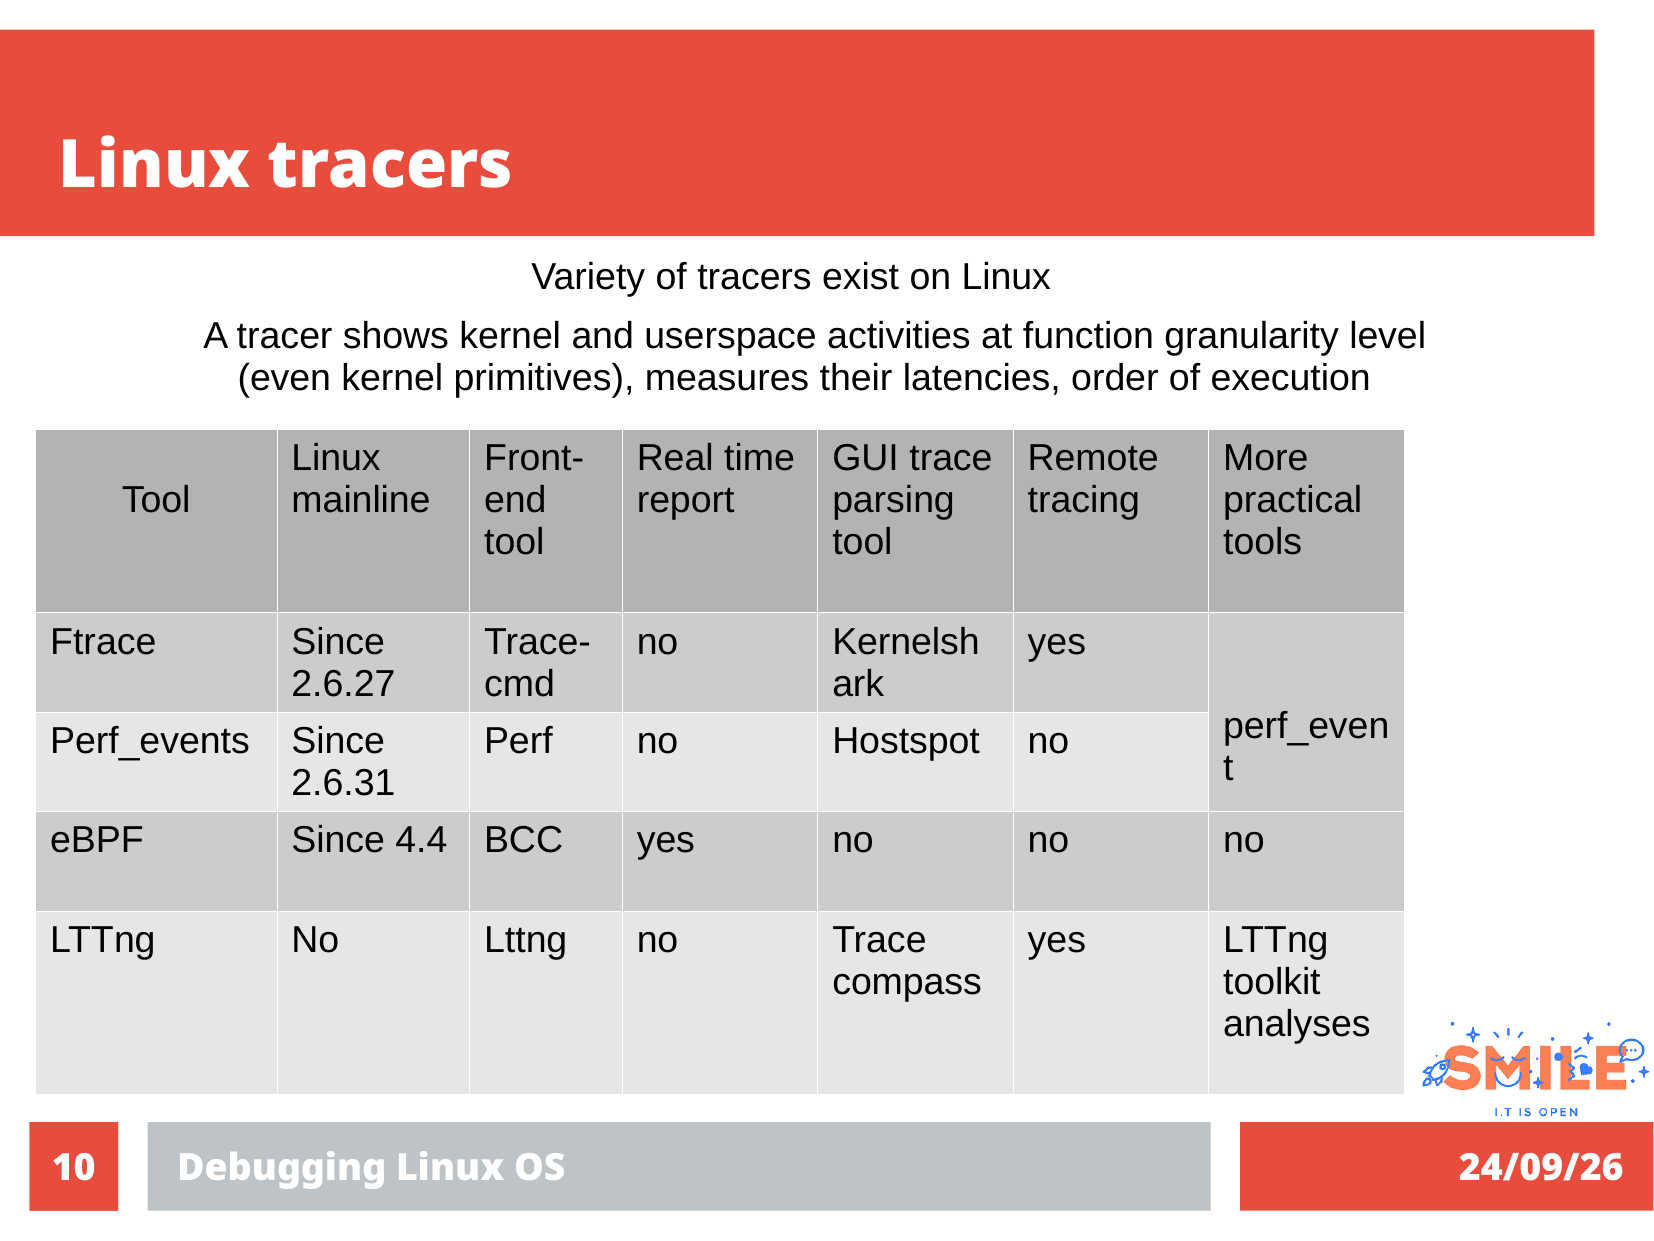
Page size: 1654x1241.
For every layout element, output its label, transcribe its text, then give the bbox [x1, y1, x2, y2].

table_cell Hostspot [818, 713, 1013, 811]
table_cell no [1209, 812, 1404, 911]
table_cell perf_event [1209, 613, 1404, 811]
table_cell LTTng [36, 912, 277, 1094]
table_cell Since 2.6.27 [278, 613, 469, 712]
table_cell Since 4.4 [278, 812, 469, 911]
table_cell Since 2.6.31 [278, 713, 469, 811]
picture [1417, 1019, 1653, 1123]
table_cell no [623, 912, 817, 1094]
table_cell yes [1014, 613, 1208, 712]
text_box A tracer shows kernel and userspace activities at function granularity level (even kernel primitives), measures their latencies, order of execution [165, 307, 1465, 406]
text_box Variety of tracers exist on Linux [354, 248, 1229, 305]
table_cell Kernelshark [818, 613, 1013, 712]
table_cell yes [623, 812, 817, 911]
table_header Real time report [623, 430, 817, 612]
table_cell Trace-cmd [470, 613, 622, 712]
table_cell no [818, 812, 1013, 911]
table_header Front-end tool [470, 430, 622, 612]
table_cell Trace compass [818, 912, 1013, 1094]
table_cell yes [1014, 912, 1208, 1094]
table_cell Lttng [470, 912, 622, 1094]
table_header Remote tracing [1014, 430, 1208, 612]
table_cell no [1014, 812, 1208, 911]
table_cell Ftrace [36, 613, 277, 712]
table_cell Perf [470, 713, 622, 811]
table_header Tool [36, 430, 277, 612]
table_header More practical tools [1209, 430, 1404, 612]
table_cell No [278, 912, 469, 1094]
table_cell no [623, 713, 817, 811]
table_header Linux mainline [278, 430, 469, 612]
table_cell eBPF [36, 812, 277, 911]
table_cell no [623, 613, 817, 712]
table_cell Perf_events [36, 713, 277, 811]
title Linux tracers [59, 59, 1595, 207]
table_header GUI trace parsing tool [818, 430, 1013, 612]
table_cell no [1014, 713, 1208, 811]
table_cell LTTng toolkit analyses [1209, 912, 1404, 1094]
table_cell BCC [470, 812, 622, 911]
